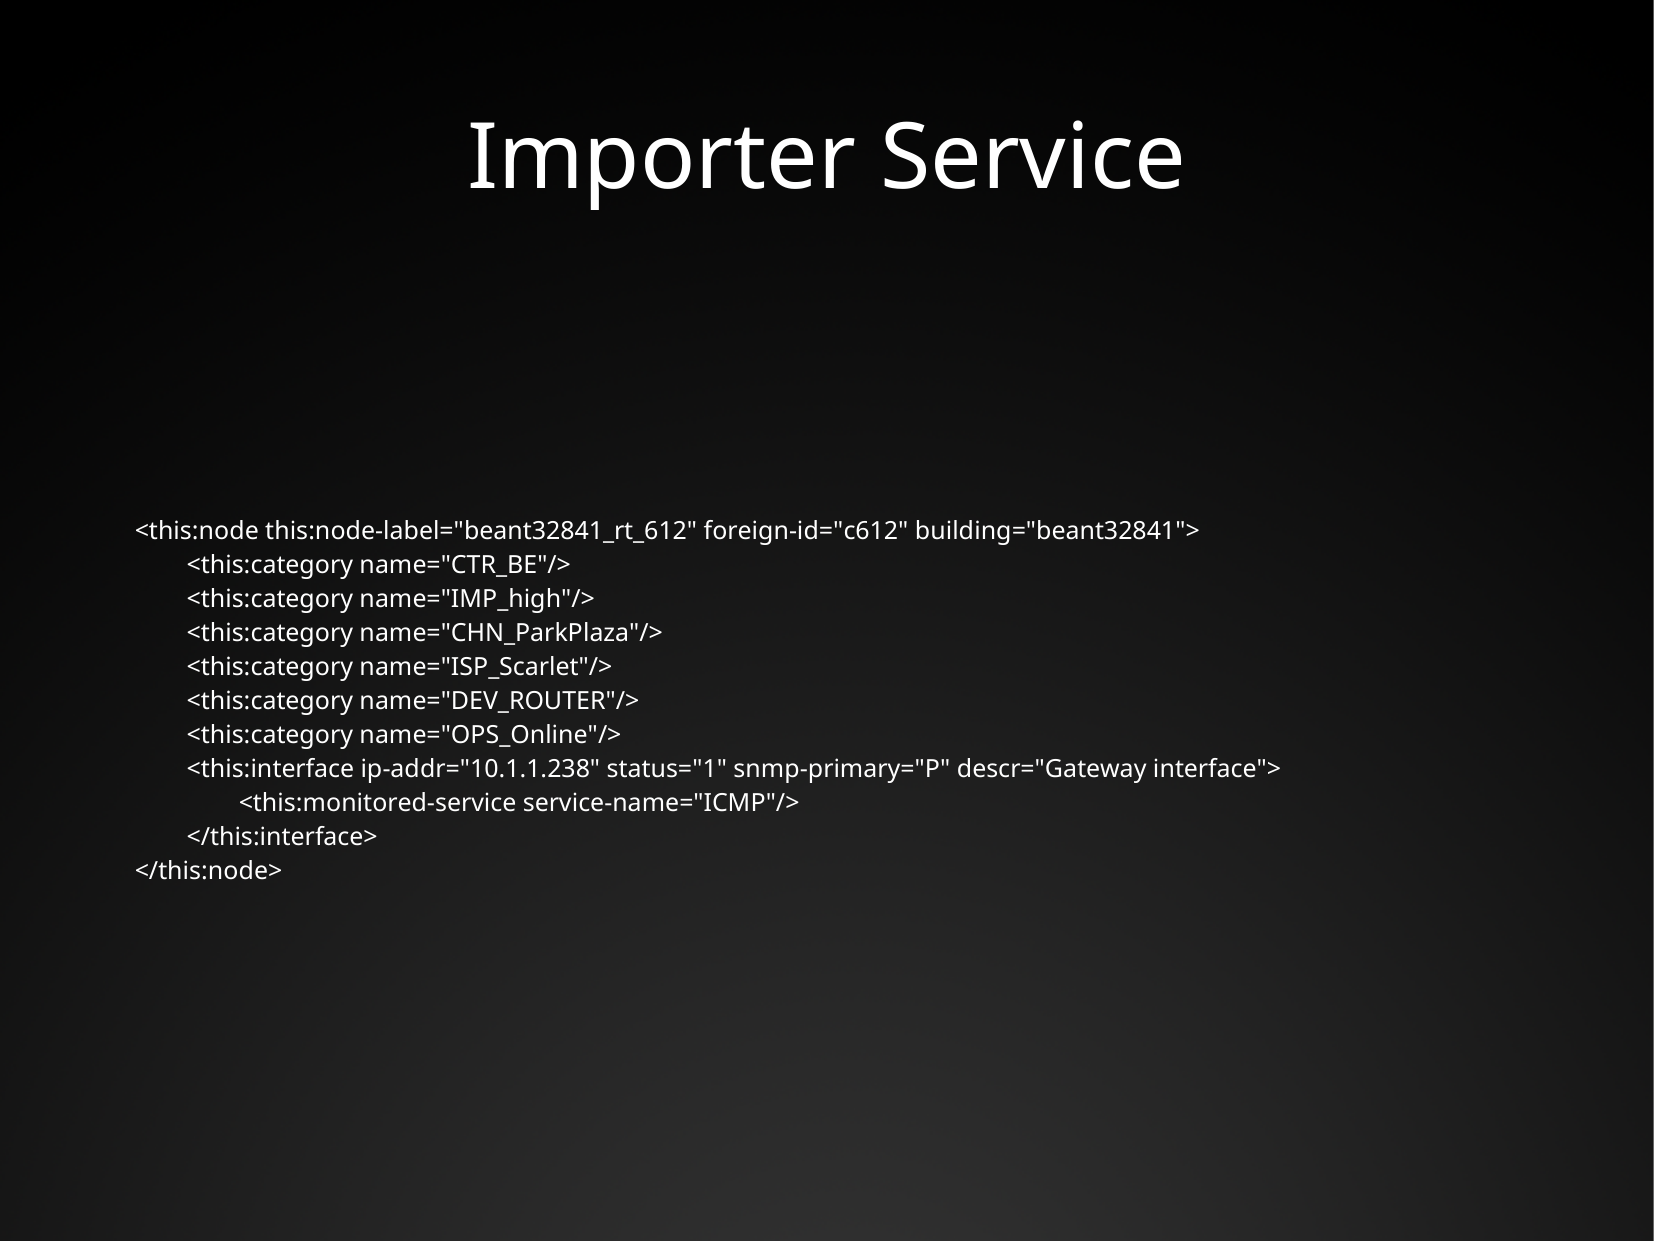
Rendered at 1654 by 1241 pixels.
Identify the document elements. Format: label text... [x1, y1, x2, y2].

subtitle <this:node this:node-label="beant32841_rt_612" foreign-id="c612" building="beant32841"> <this:category name="CTR_BE"/> <this:category name="IMP_high"/> <this:category name="CHN_ParkPlaza"/> <this:category name="ISP_Scarlet"/> <this:category name="DEV_ROUTER"/> <this:category name="OPS_Online"/> <this:interface ip-addr="10.1.1.238" status="1" snmp-primary="P" descr="Gateway interface"> <this:monitored-service service-name="ICMP"/> </this:interface> </this:node> [82, 297, 1571, 1102]
title Importer Service [82, 49, 1571, 257]
picture [0, 0, 1654, 1241]
